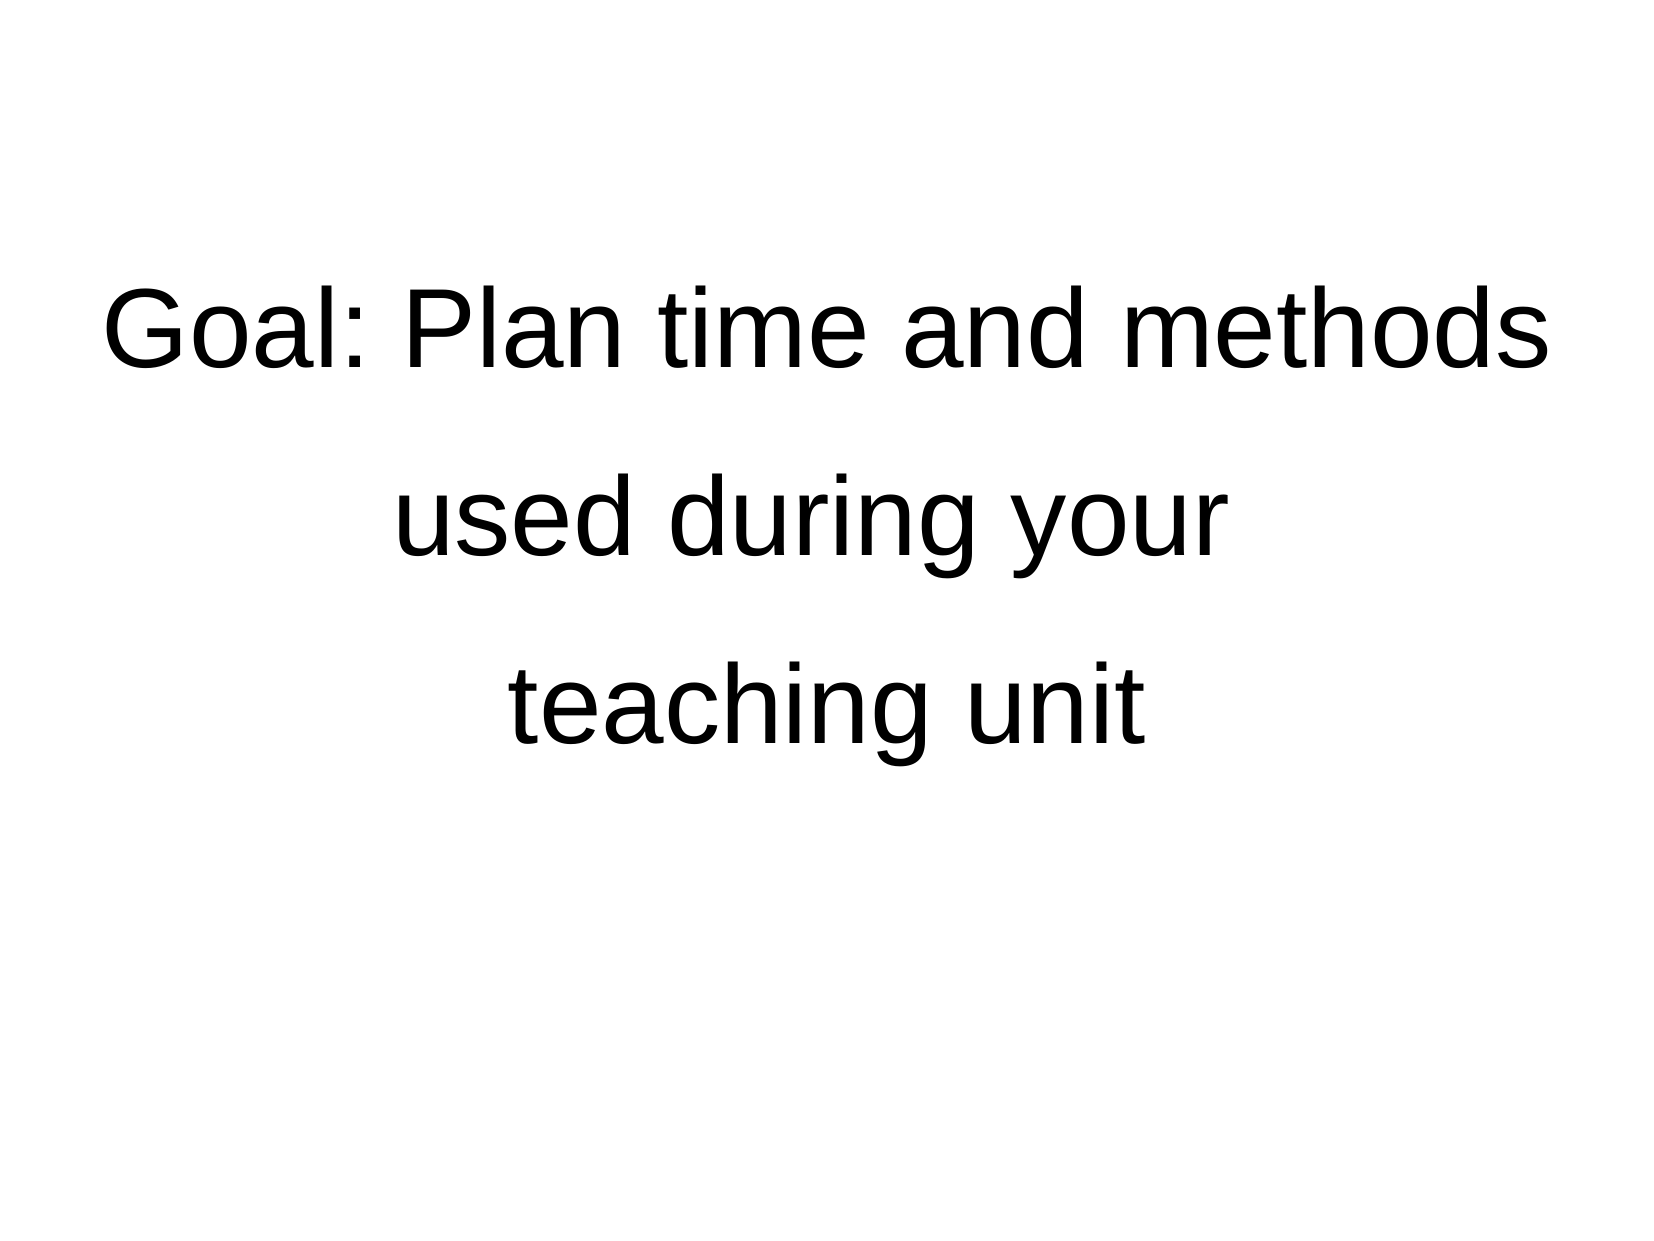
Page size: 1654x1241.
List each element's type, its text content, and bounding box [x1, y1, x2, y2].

subtitle Goal: Plan time and methods used during your teaching unit [82, 49, 1571, 1109]
